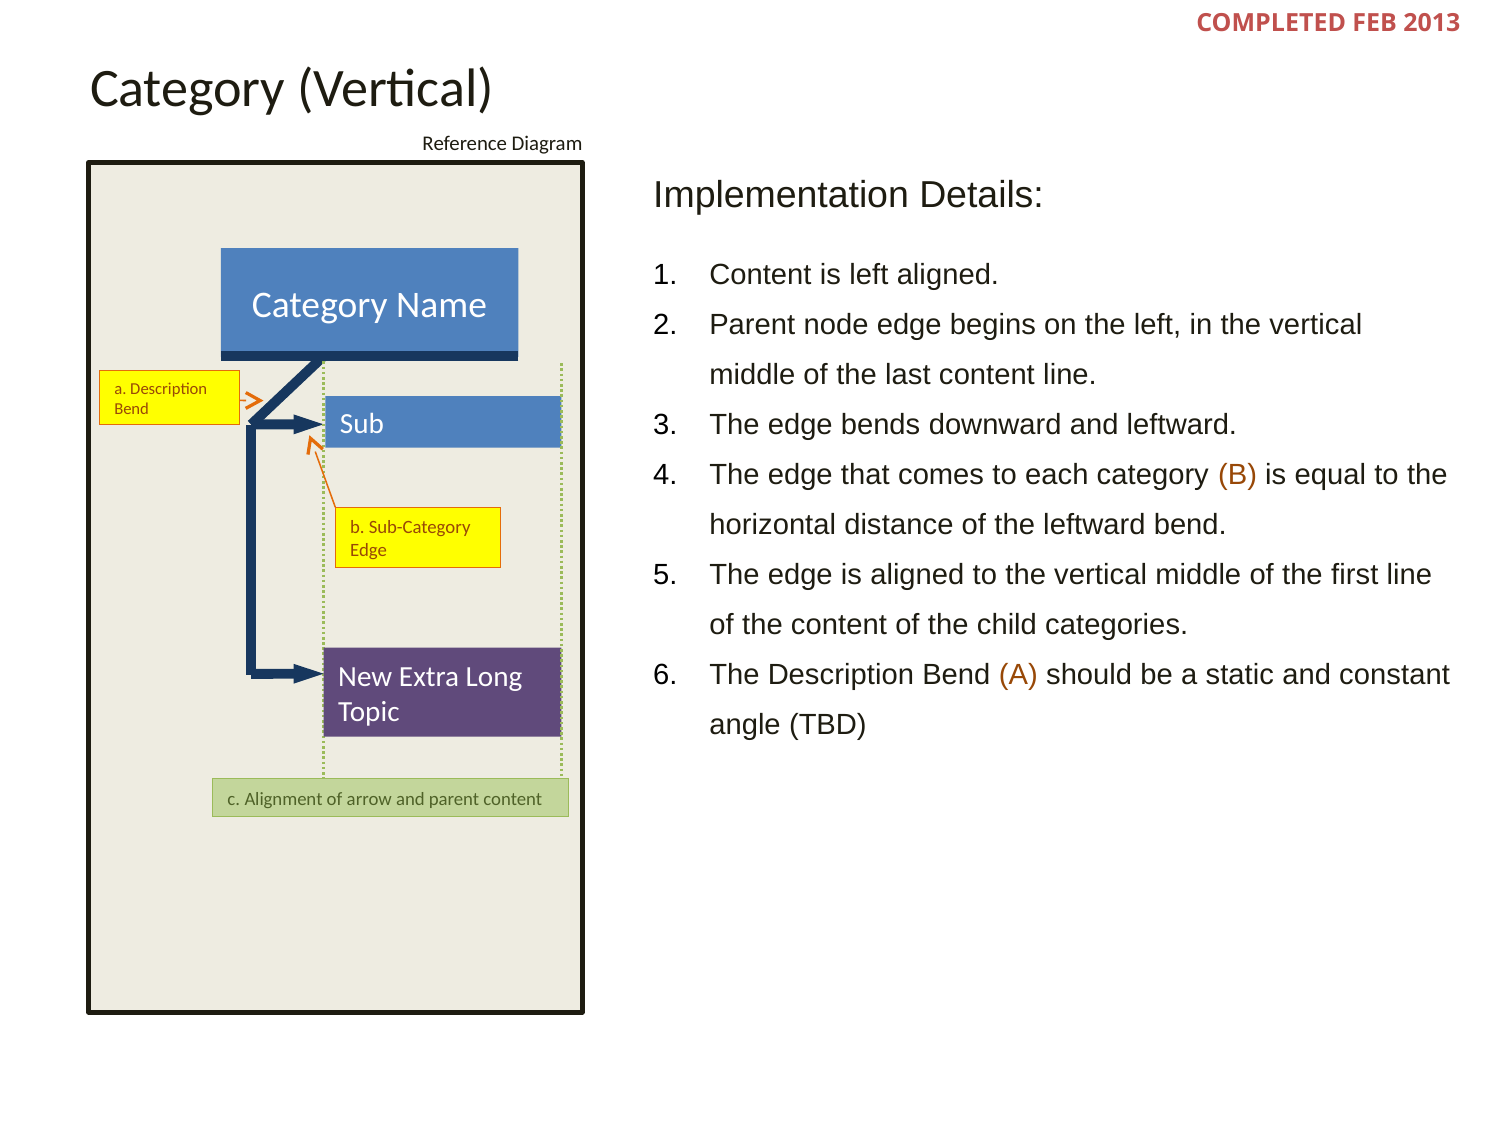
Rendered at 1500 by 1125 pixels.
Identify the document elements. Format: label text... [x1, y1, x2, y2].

text_box [88, 162, 583, 1013]
text_box b. Sub-Category Edge [335, 507, 501, 568]
text_box New Extra Long Topic [323, 647, 562, 737]
text_box a. Description Bend [99, 370, 240, 425]
text_box Sub [325, 396, 562, 448]
text_box c. Alignment of arrow and parent content [212, 778, 569, 817]
text_box Content is left aligned. Parent node edge begins on the left, in the vertical middle of the last content line. The edge bends downward and leftward. The edge that comes to each category (B) is equal to the horizontal distance of the leftward bend. The edge is aligned to the vertical middle of the first line of the content of the child categories. The Description Bend (A) should be a static and constant angle (TBD) [638, 233, 1468, 799]
text_box Implementation Details: [638, 162, 1138, 223]
text_box Category Name [220, 248, 519, 357]
text_box Reference Diagram [353, 122, 597, 162]
title Category (Vertical) [75, 45, 1439, 125]
text_box COMPLETED FEB 2013 [1181, 0, 1476, 44]
